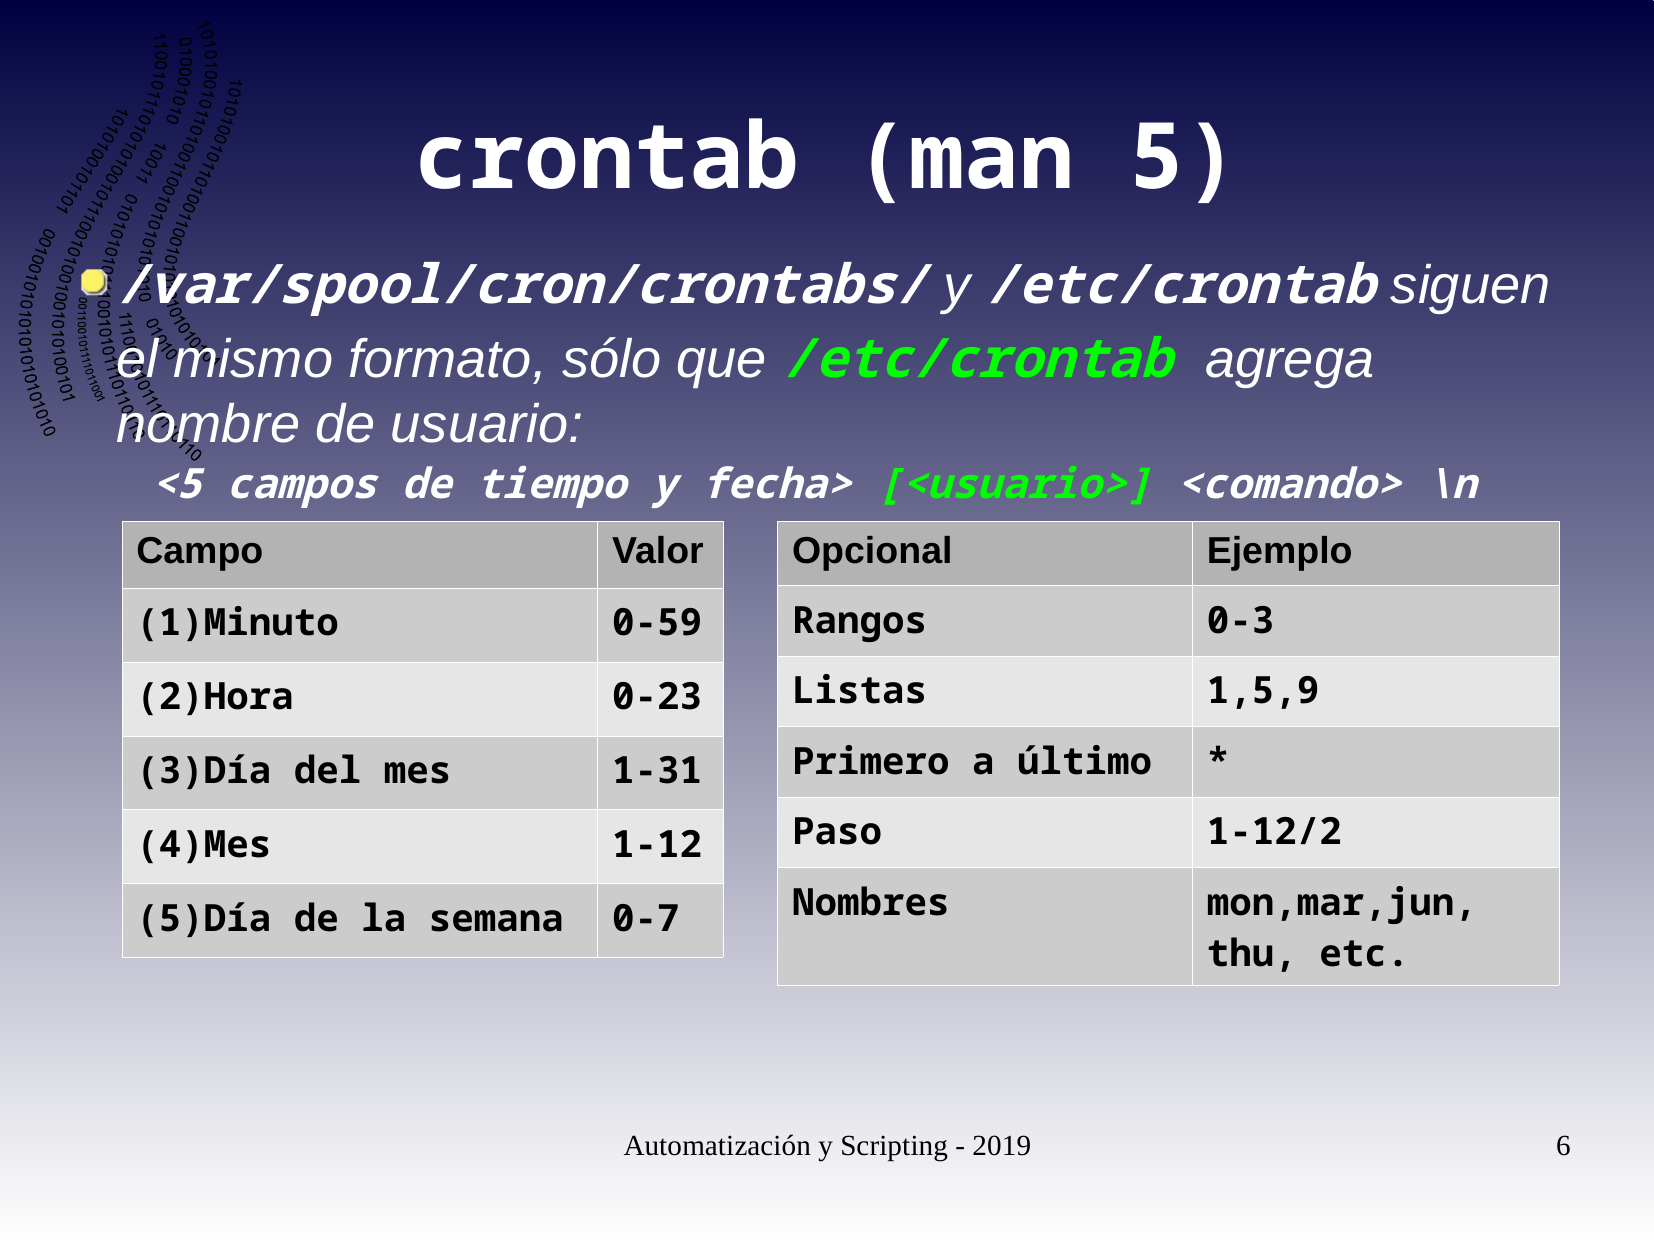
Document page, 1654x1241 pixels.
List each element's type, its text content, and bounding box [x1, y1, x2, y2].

picture [18, 20, 243, 461]
table_cell 0-3 [1193, 586, 1559, 656]
table_cell 1,5,9 [1193, 657, 1559, 726]
table_cell (2)Hora [123, 663, 597, 736]
table_cell mon,mar,jun, thu, etc. [1193, 868, 1559, 985]
table_header Opcional [778, 522, 1192, 585]
title crontab (man 5) [243, 49, 1571, 237]
table_cell Listas [778, 657, 1192, 726]
table_cell (3)Día del mes [123, 737, 597, 809]
table_cell 1-12 [598, 810, 723, 883]
table_cell (5)Día de la semana [123, 884, 597, 957]
table_cell 0-23 [598, 663, 723, 736]
table_cell (1)Minuto [123, 589, 597, 662]
table_cell Nombres [778, 868, 1192, 985]
table_cell Primero a último [778, 727, 1192, 797]
table_cell 0-7 [598, 884, 723, 957]
table_cell Paso [778, 798, 1192, 867]
table_cell 1-12/2 [1193, 798, 1559, 867]
table_cell (4)Mes [123, 810, 597, 883]
table_header Campo [123, 522, 597, 588]
table_header Valor [598, 522, 723, 588]
text_box /var/spool/cron/crontabs/ y /etc/crontab siguen el mismo formato, sólo que /etc/crontab agrega nombre de usuario: <5 campos de tiempo y fecha> [<usuario>] <comando> \n [65, 237, 1588, 682]
table_cell 0-59 [598, 589, 723, 662]
table_cell 1-31 [598, 737, 723, 809]
table_header Ejemplo [1193, 522, 1559, 585]
table_cell Rangos [778, 586, 1192, 656]
table_cell * [1193, 727, 1559, 797]
